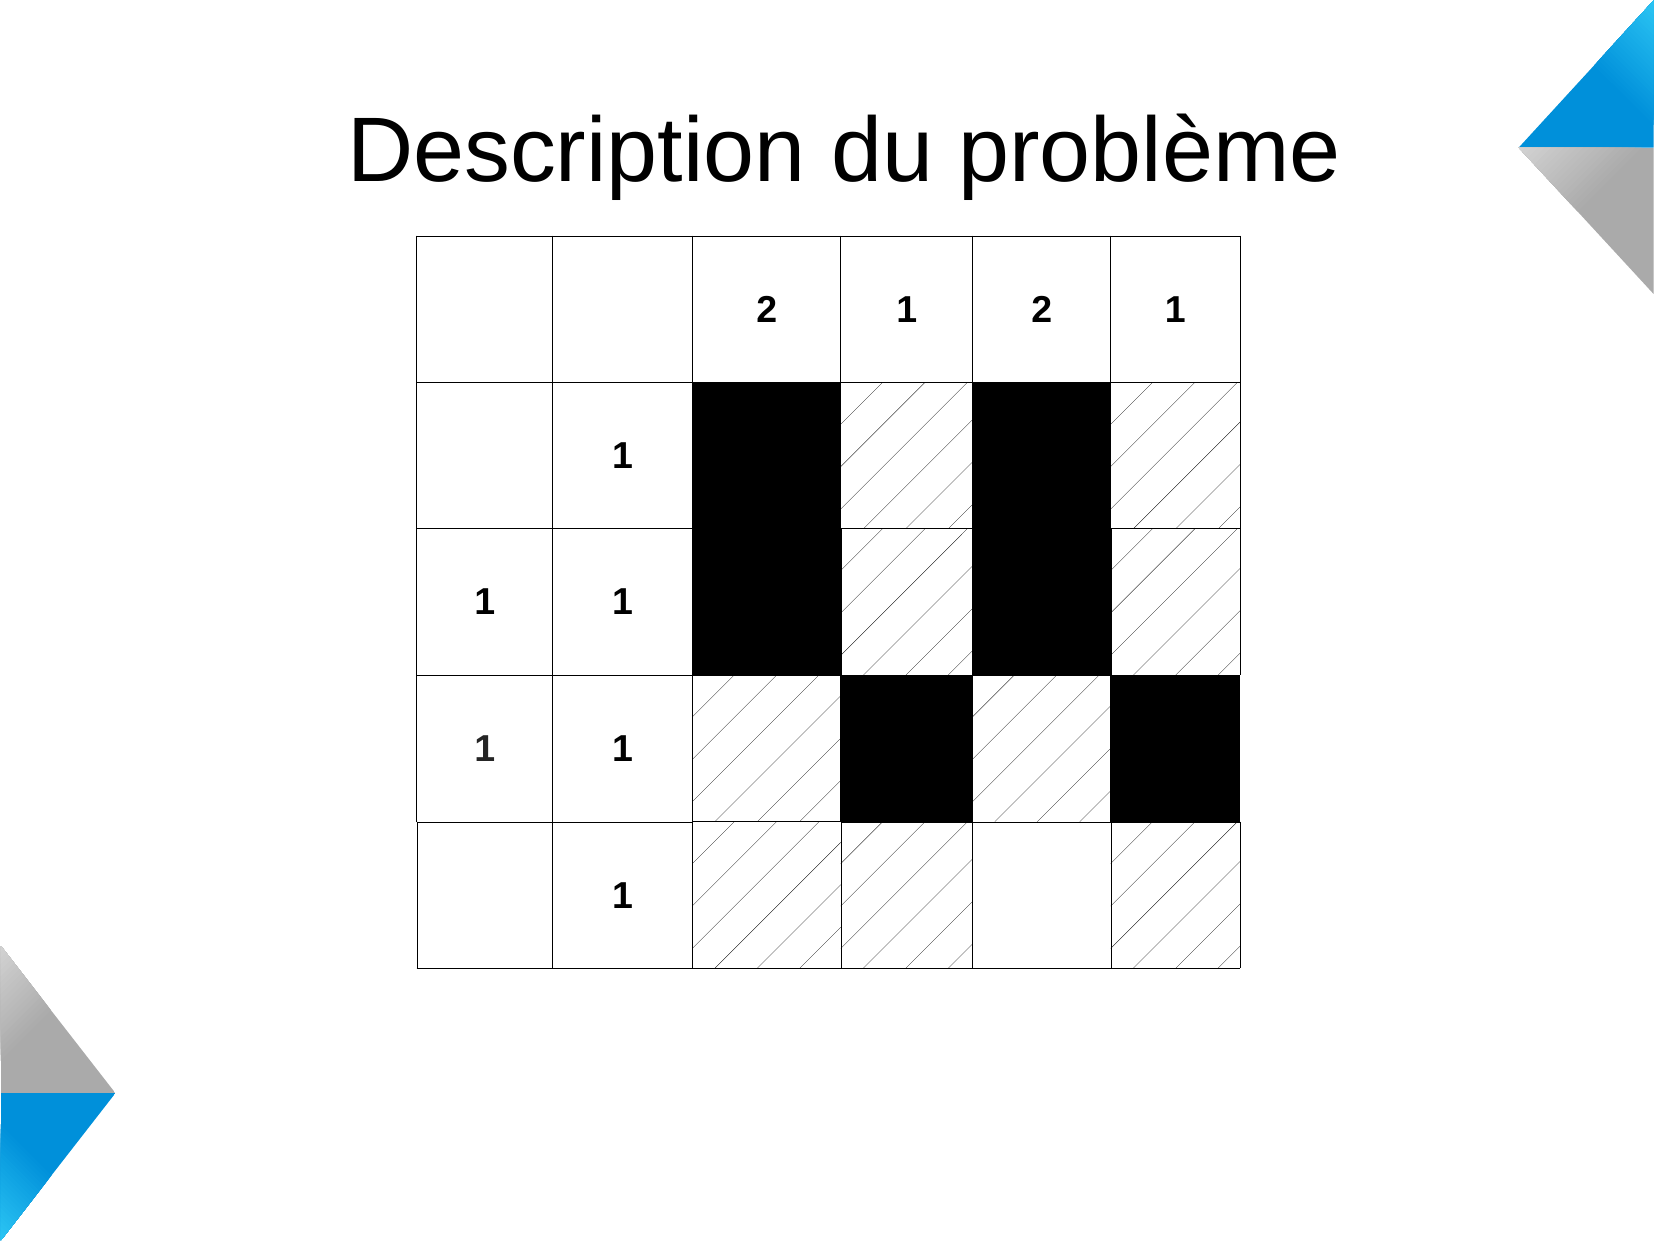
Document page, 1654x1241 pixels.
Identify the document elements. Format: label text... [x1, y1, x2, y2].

table_cell 1 [417, 676, 552, 822]
table_header [553, 237, 692, 382]
table_cell 1 [553, 676, 692, 822]
table_cell [1112, 823, 1240, 968]
table_cell [841, 383, 972, 528]
table_cell 1 [553, 383, 692, 528]
table_cell [973, 529, 1111, 675]
table_cell 1 [417, 529, 552, 675]
table_cell [693, 529, 841, 675]
title Description du problème [82, 49, 1571, 257]
table_header 2 [693, 237, 840, 382]
table_cell [841, 676, 972, 822]
table_cell [973, 676, 1110, 822]
table_cell 1 [553, 823, 692, 968]
table_cell [842, 823, 972, 968]
table_header 2 [973, 237, 1110, 382]
table_cell [842, 529, 972, 675]
table_cell [693, 383, 840, 528]
table_cell [417, 383, 552, 528]
table_cell [1111, 676, 1240, 822]
table_cell 1 [553, 529, 692, 675]
table_header 1 [841, 237, 972, 382]
table_cell [418, 823, 552, 968]
table_cell [1112, 529, 1240, 675]
table_cell [693, 822, 841, 968]
table_cell [693, 676, 840, 821]
table_header 1 [1111, 237, 1240, 382]
table_header [417, 237, 552, 382]
table_cell [973, 823, 1111, 968]
table_cell [1111, 383, 1240, 528]
table_cell [973, 383, 1110, 528]
